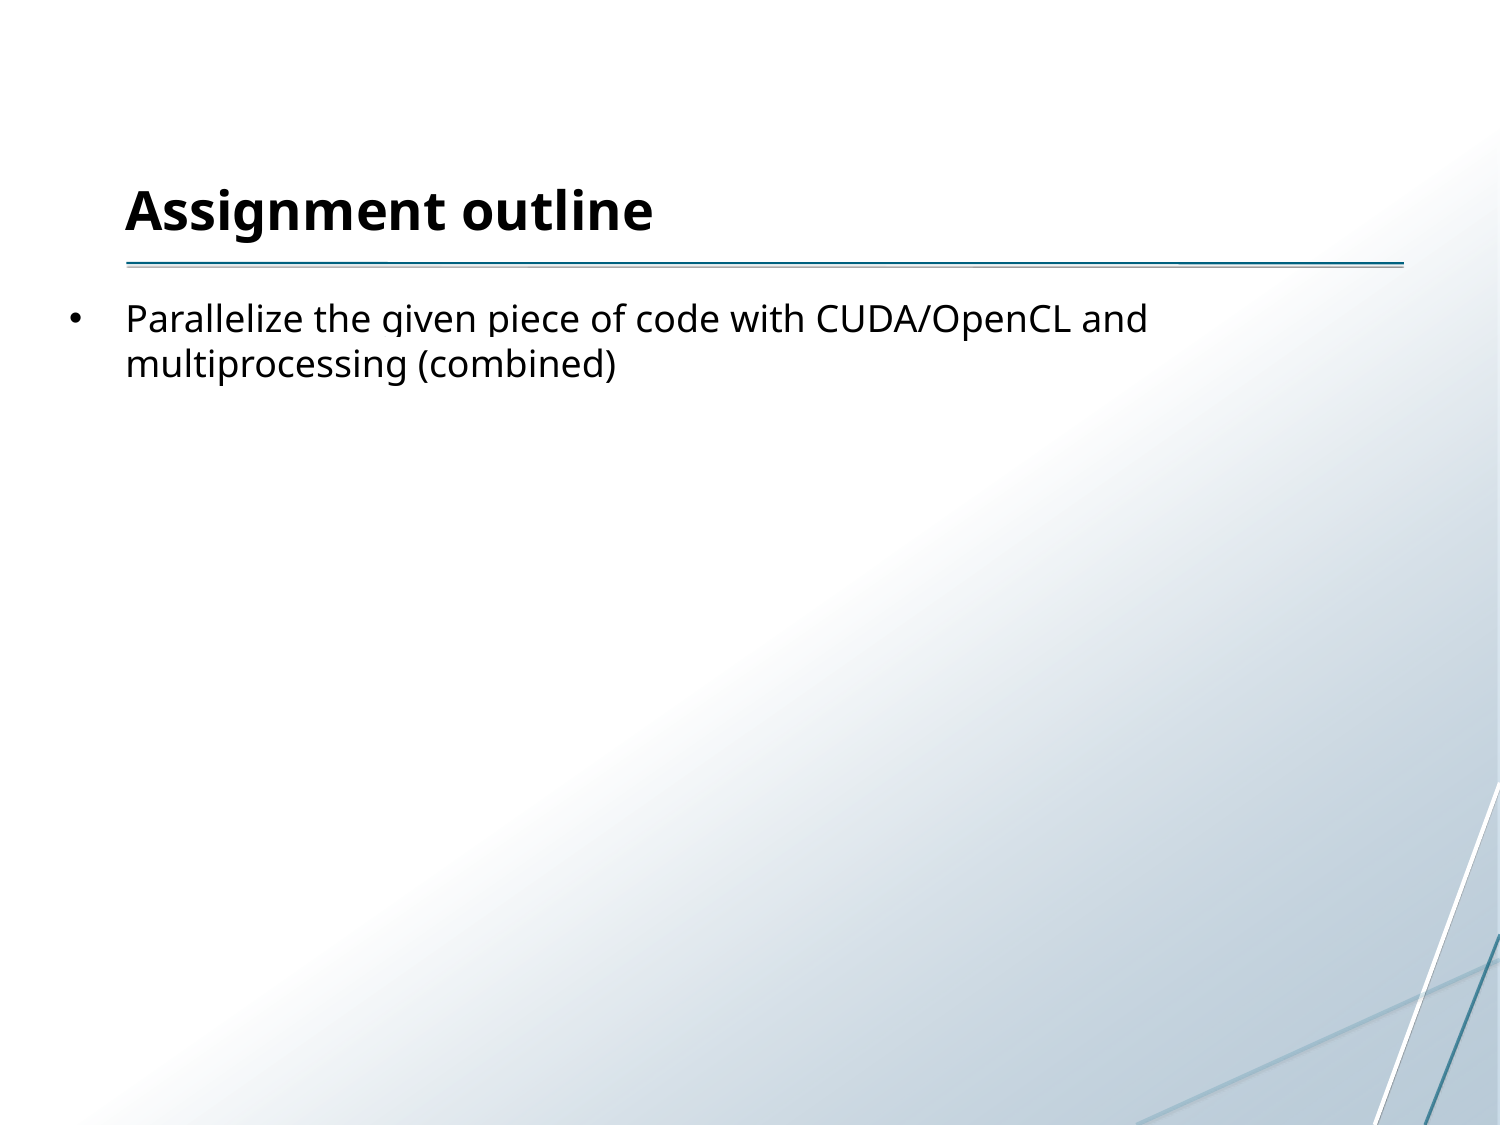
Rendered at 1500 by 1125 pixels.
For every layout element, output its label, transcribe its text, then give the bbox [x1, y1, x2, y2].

list Parallelize the given piece of code with CUDA/OpenCL and multiprocessing (combined) [54, 287, 1404, 1005]
title Assignment outline [109, 49, 1403, 249]
